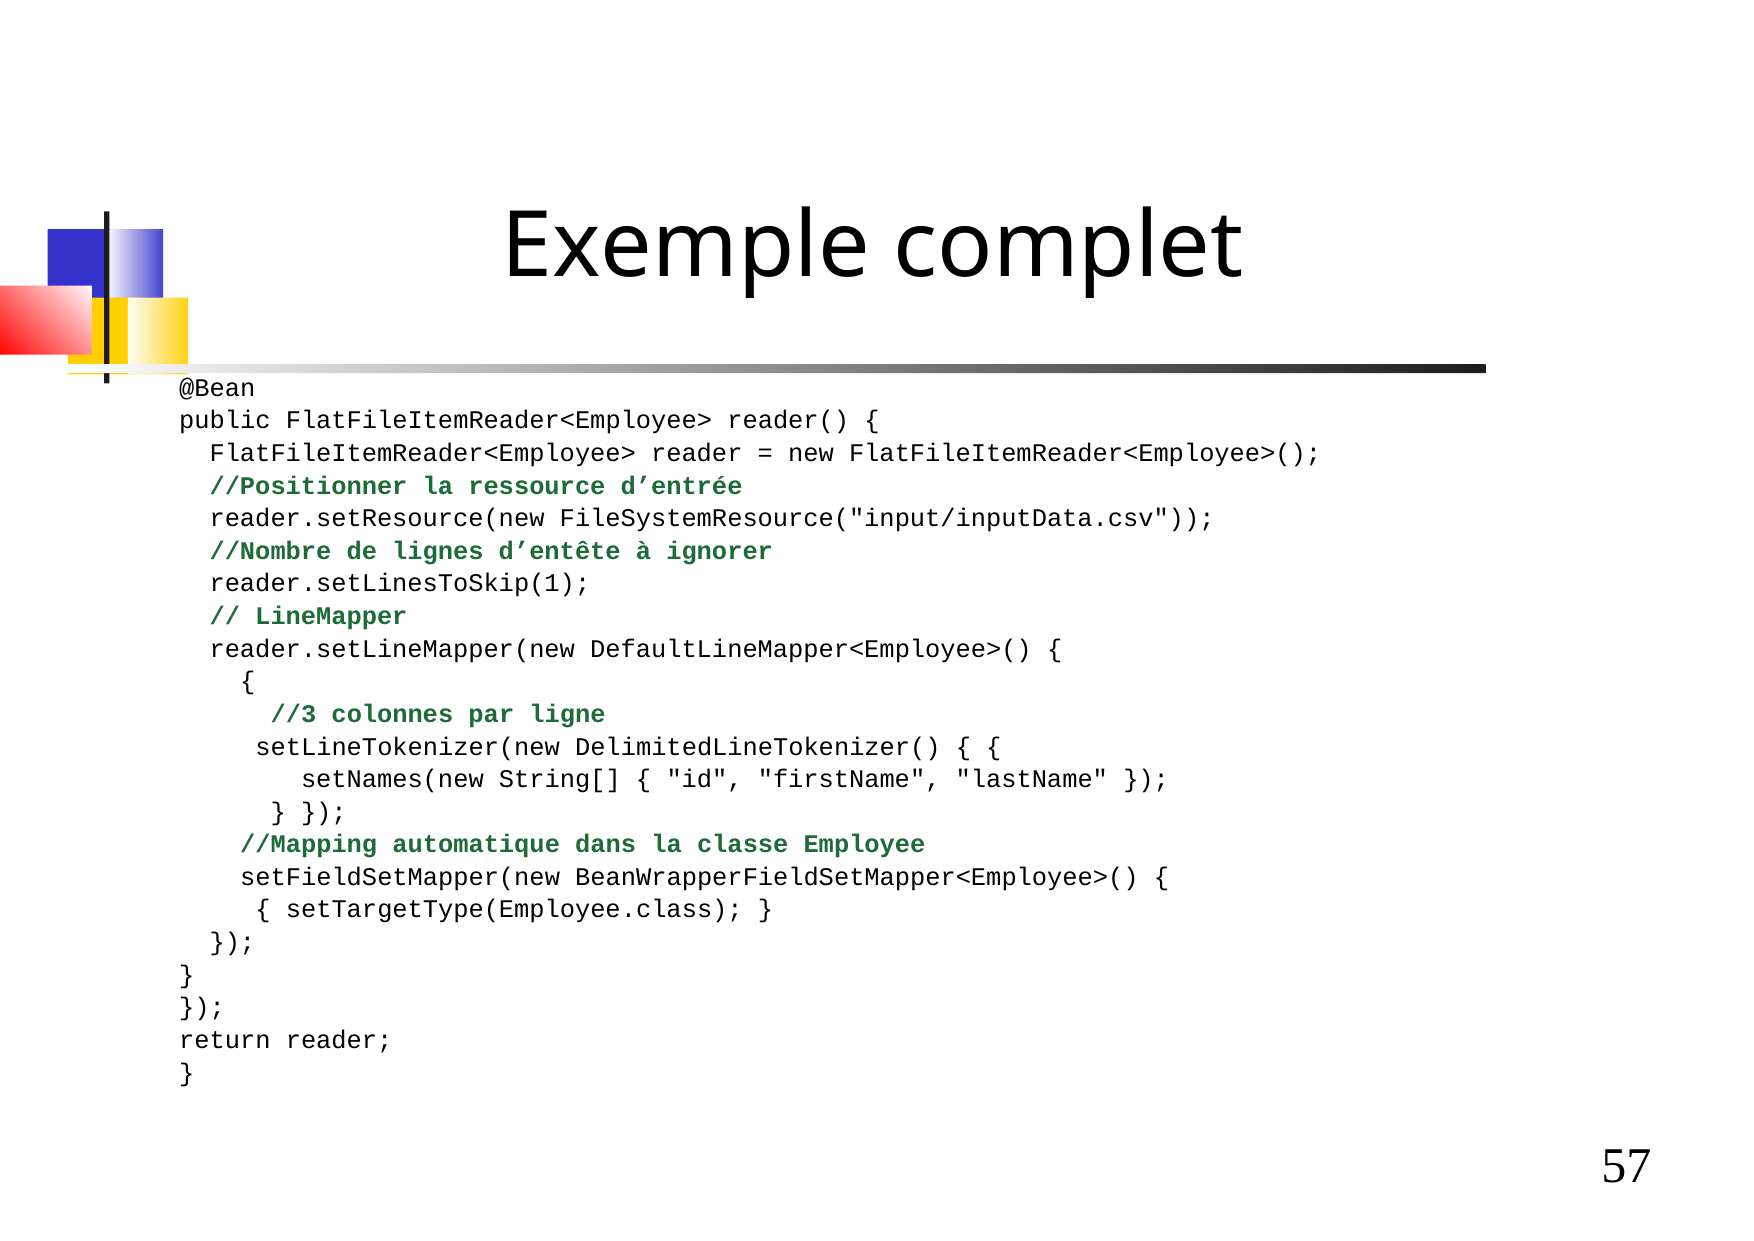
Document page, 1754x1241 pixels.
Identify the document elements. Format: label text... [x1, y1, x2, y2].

title Exemple complet [179, 139, 1567, 351]
list @Bean public FlatFileItemReader<Employee> reader() { FlatFileItemReader<Employee> reader = new FlatFileItemReader<Employee>(); //Positionner la ressource d’entrée reader.setResource(new FileSystemResource("input/inputData.csv")); //Nombre de lignes d’entête à ignorer reader.setLinesToSkip(1); // LineMapper reader.setLineMapper(new DefaultLineMapper<Employee>() { { //3 colonnes par ligne setLineTokenizer(new DelimitedLineTokenizer() { { setNames(new String[] { "id", "firstName", "lastName" }); } }); //Mapping automatique dans la classe Employee setFieldSetMapper(new BeanWrapperFieldSetMapper<Employee>() { { setTargetType(Employee.class); } }); } }); return reader; } [179, 371, 1567, 1091]
